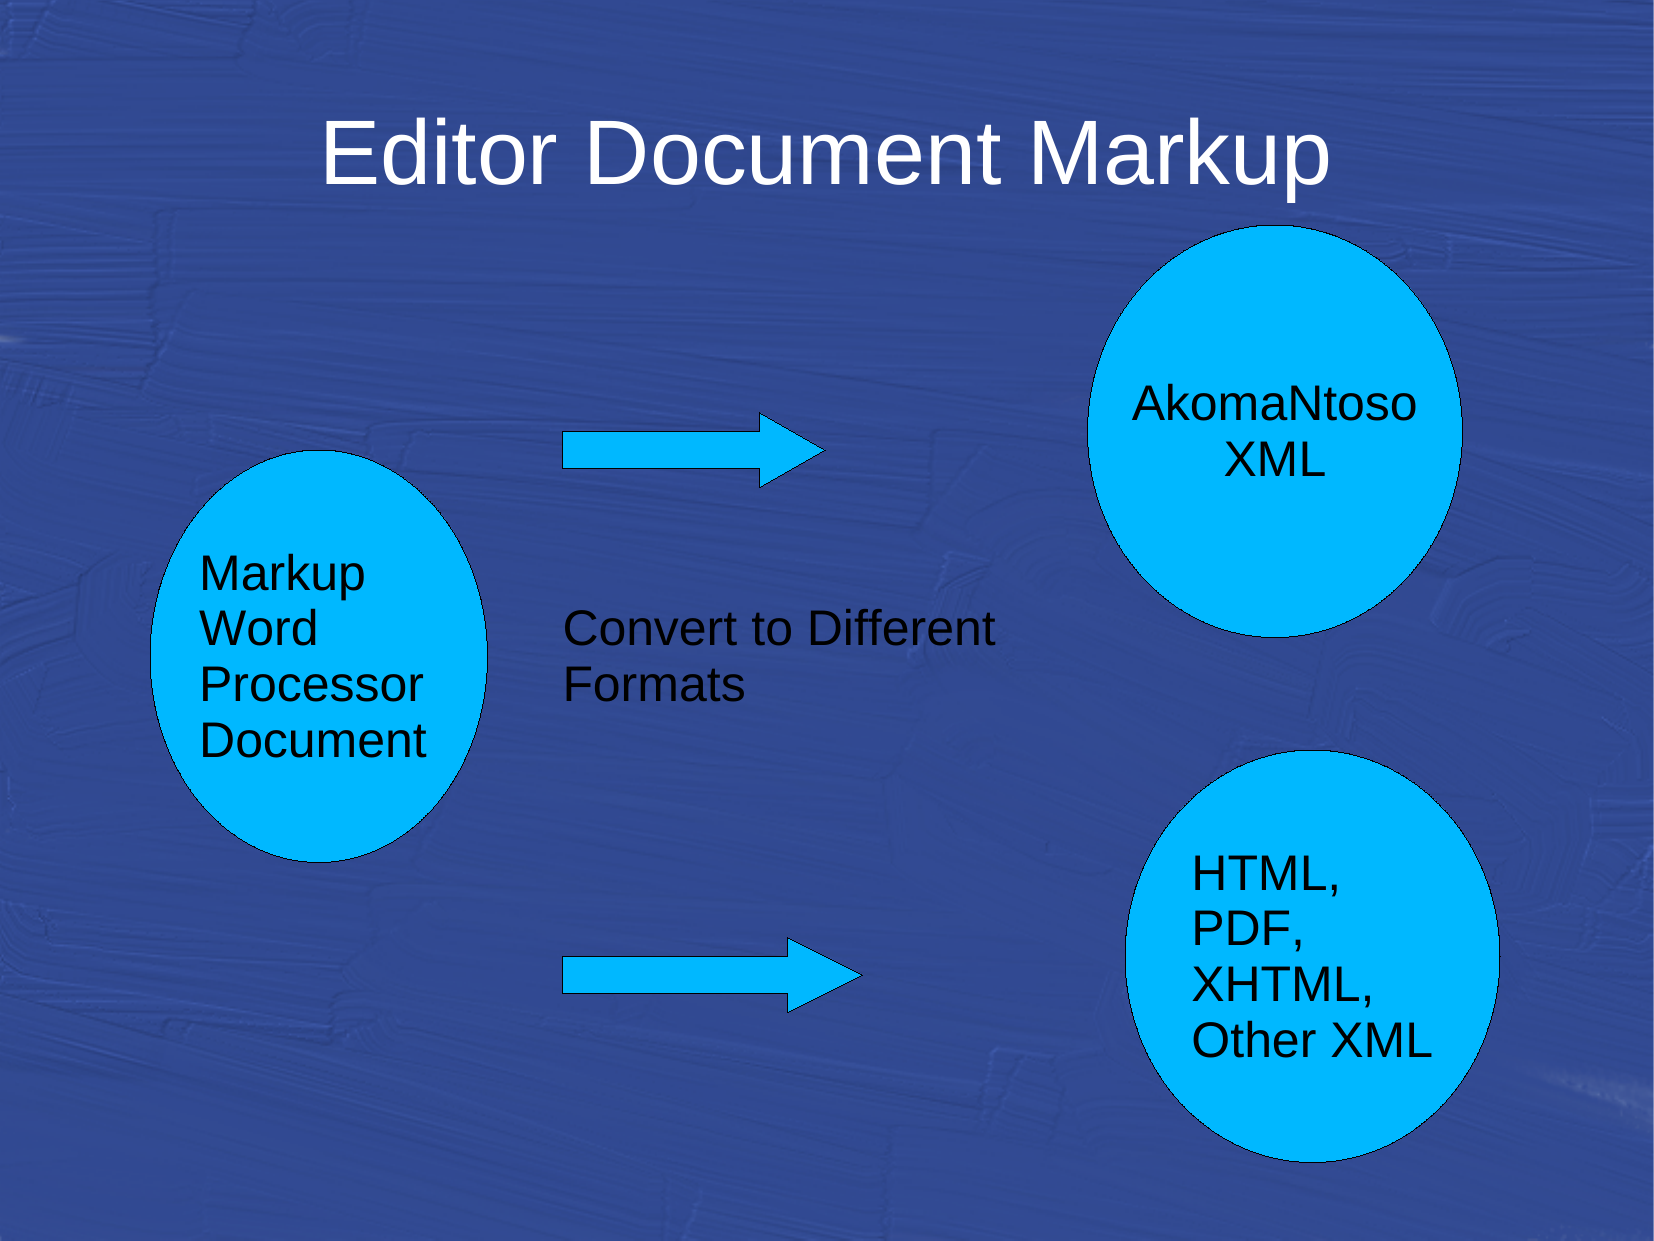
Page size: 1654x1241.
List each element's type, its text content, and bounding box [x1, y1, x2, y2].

text_box AkomaNtoso XML [1087, 225, 1463, 638]
text_box HTML, PDF, XHTML, Other XML [1125, 750, 1501, 1163]
text_box [562, 412, 826, 488]
text_box [562, 937, 863, 1013]
picture [0, 0, 1654, 1241]
text_box Markup Word Processor Document [150, 450, 488, 863]
title Editor Document Markup [82, 49, 1571, 257]
text_box Convert to Different Formats [562, 600, 1013, 788]
